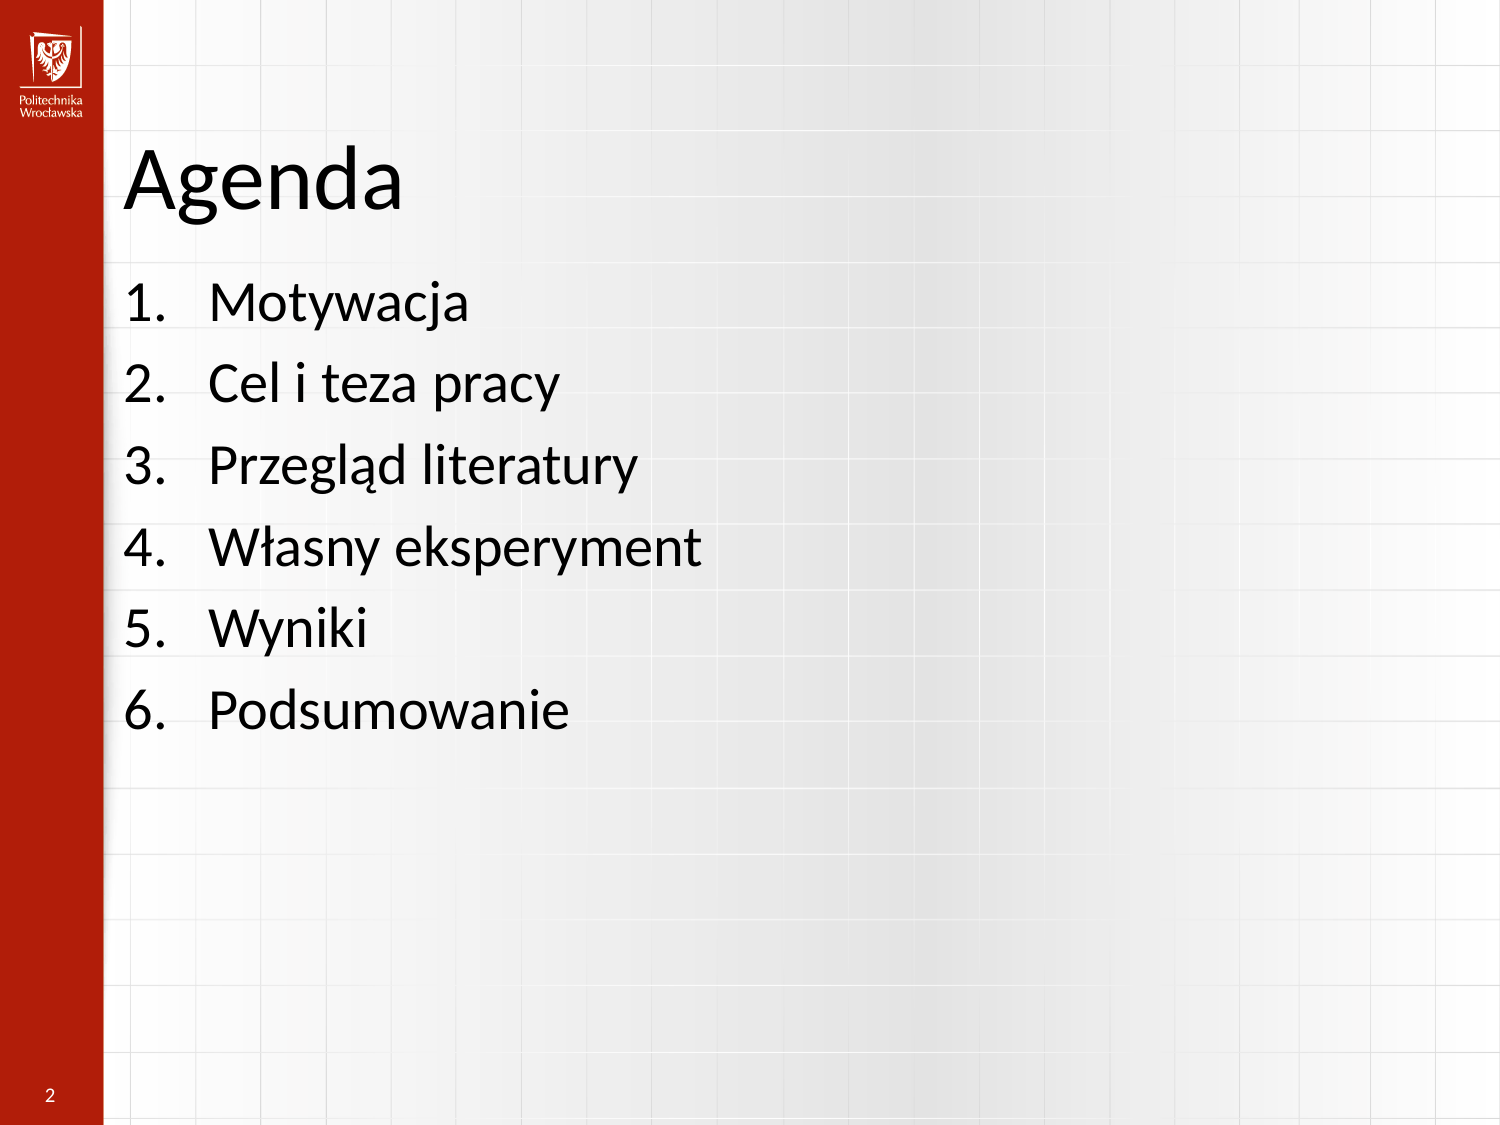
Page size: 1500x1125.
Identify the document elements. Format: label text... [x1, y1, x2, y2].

list Agenda [123, 101, 1483, 244]
list Motywacja Cel i teza pracy Przegląd literatury Własny eksperyment Wyniki Podsumowanie [123, 255, 1480, 1118]
picture [0, 0, 1500, 1125]
